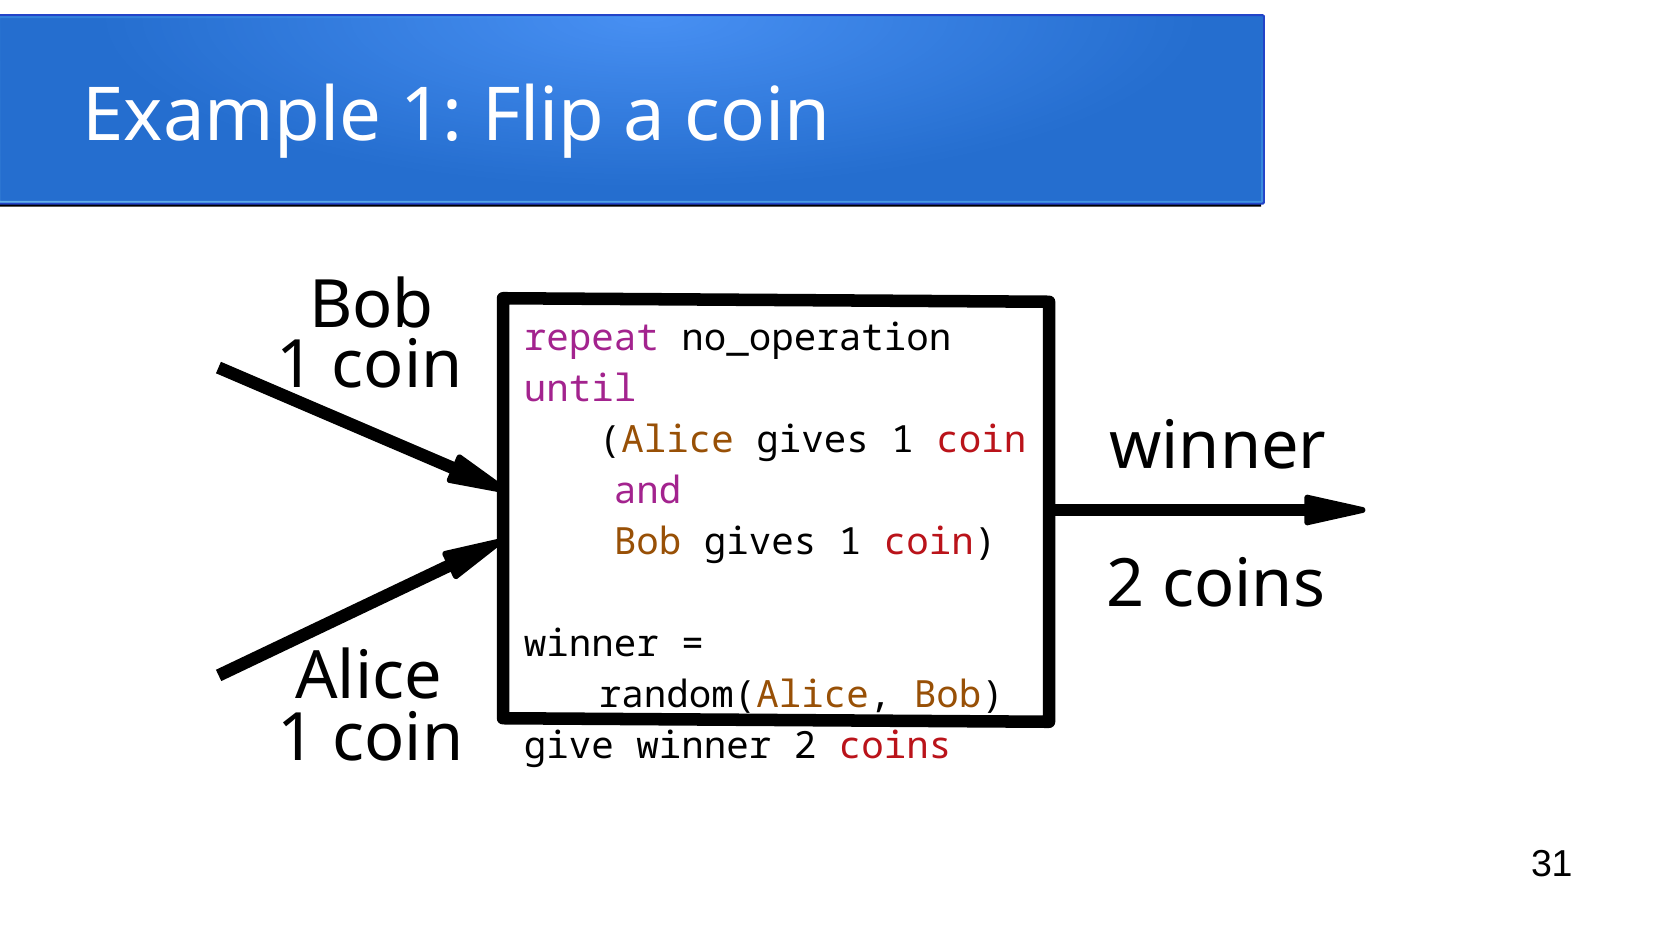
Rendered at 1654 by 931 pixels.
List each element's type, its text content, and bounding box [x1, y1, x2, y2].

text_box Alice [280, 620, 461, 723]
text_box winner [1094, 390, 1344, 493]
text_box 1 coin [262, 681, 494, 793]
text_box 2 coins [1092, 528, 1350, 646]
text_box repeat no_operation until (Alice gives 1 coin and Bob gives 1 coin) winner = random(Alice, Bob) give winner 2 coins [509, 303, 1050, 710]
title Example 1: Flip a coin [82, 35, 1235, 189]
text_box 1 coin [261, 308, 484, 426]
text_box Bob [294, 248, 454, 308]
